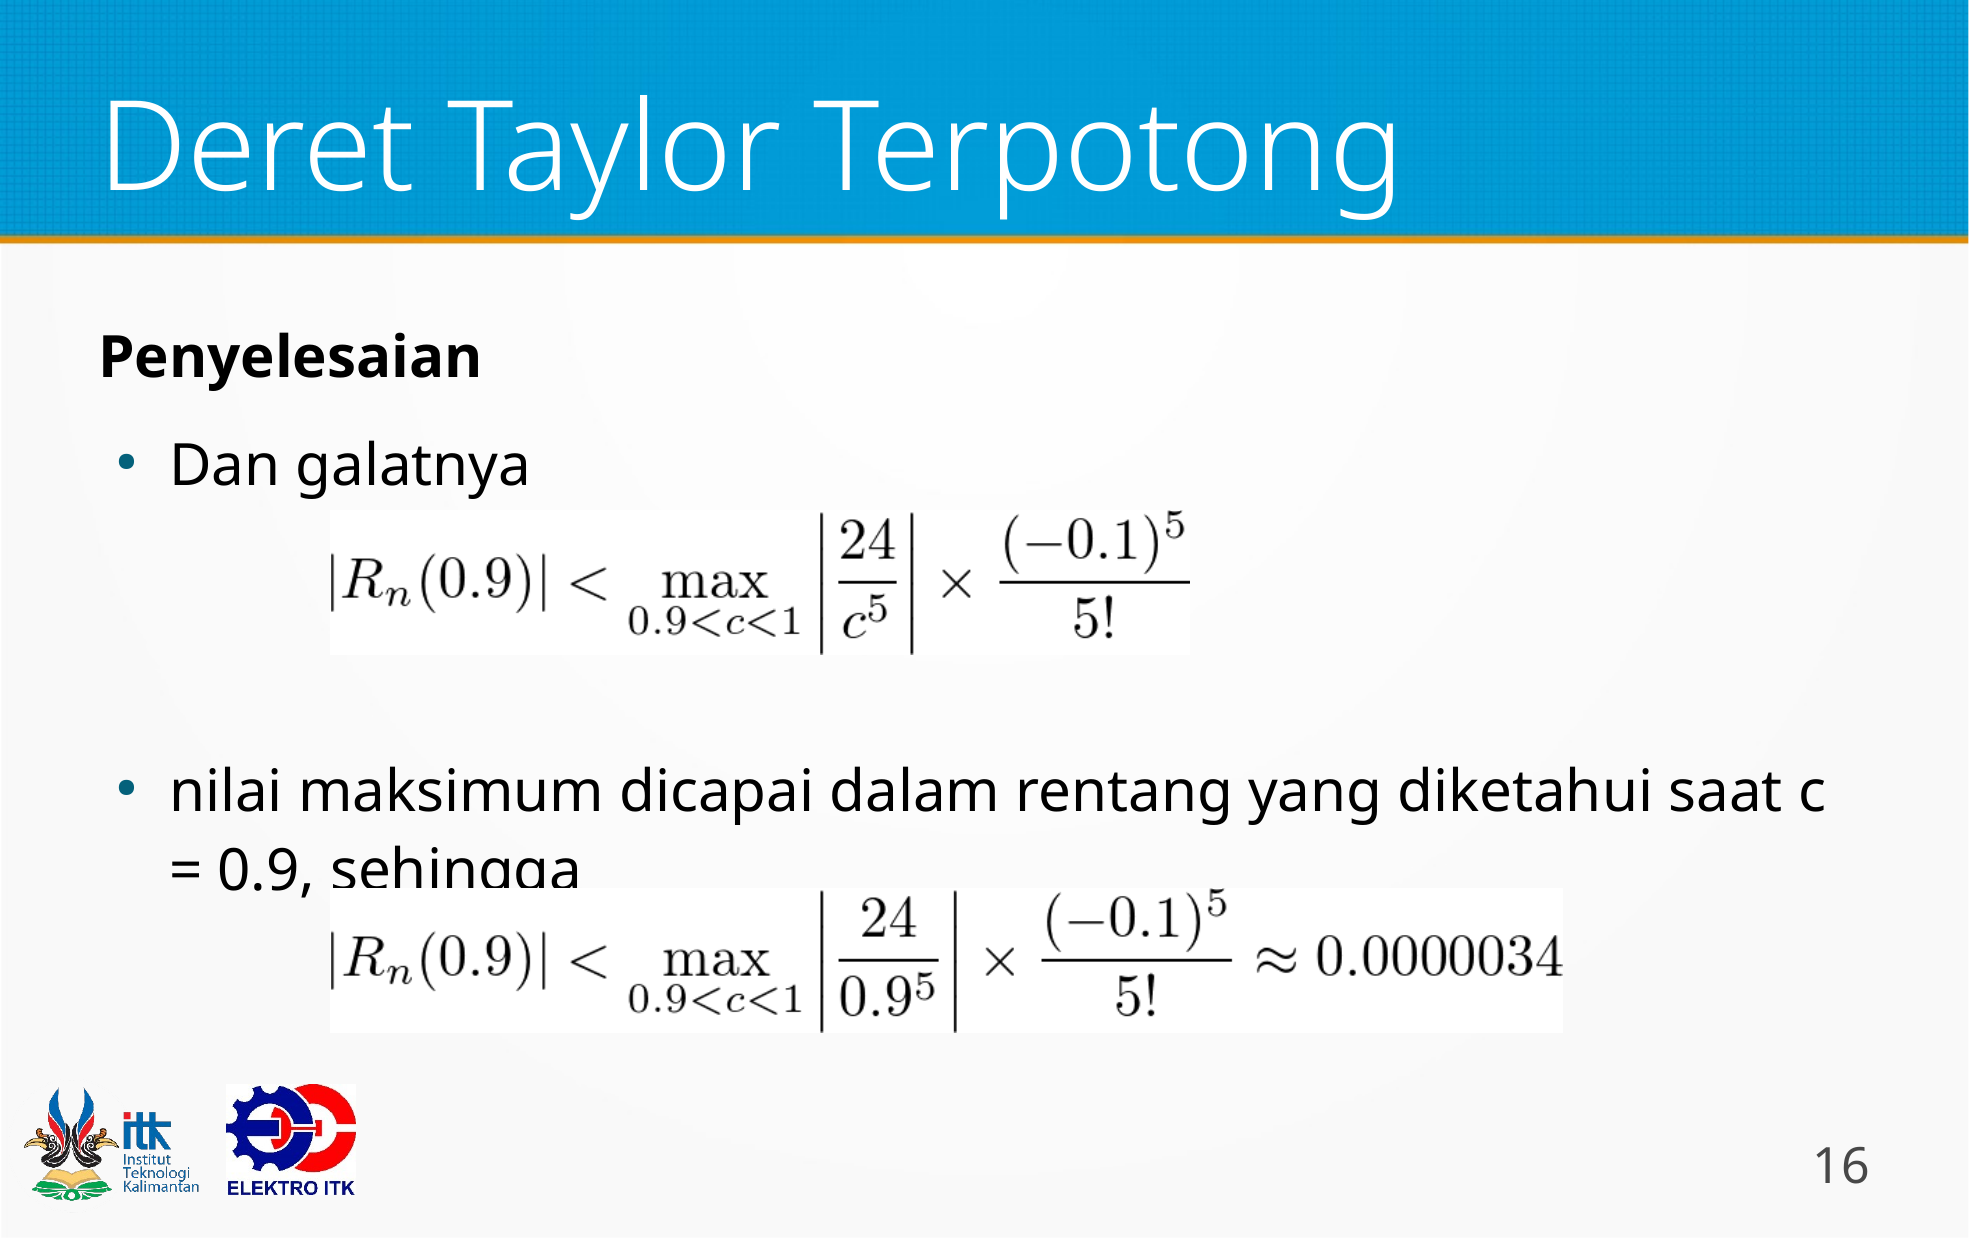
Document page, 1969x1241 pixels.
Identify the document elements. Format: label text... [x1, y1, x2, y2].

list Penyelesaian Dan galatnya nilai maksimum dicapai dalam rentang yang diketahui saat c = 0.9, sehingga [98, 315, 1861, 1081]
title Deret Taylor Terpotong [98, 19, 1870, 227]
picture [0, 233, 1969, 1241]
